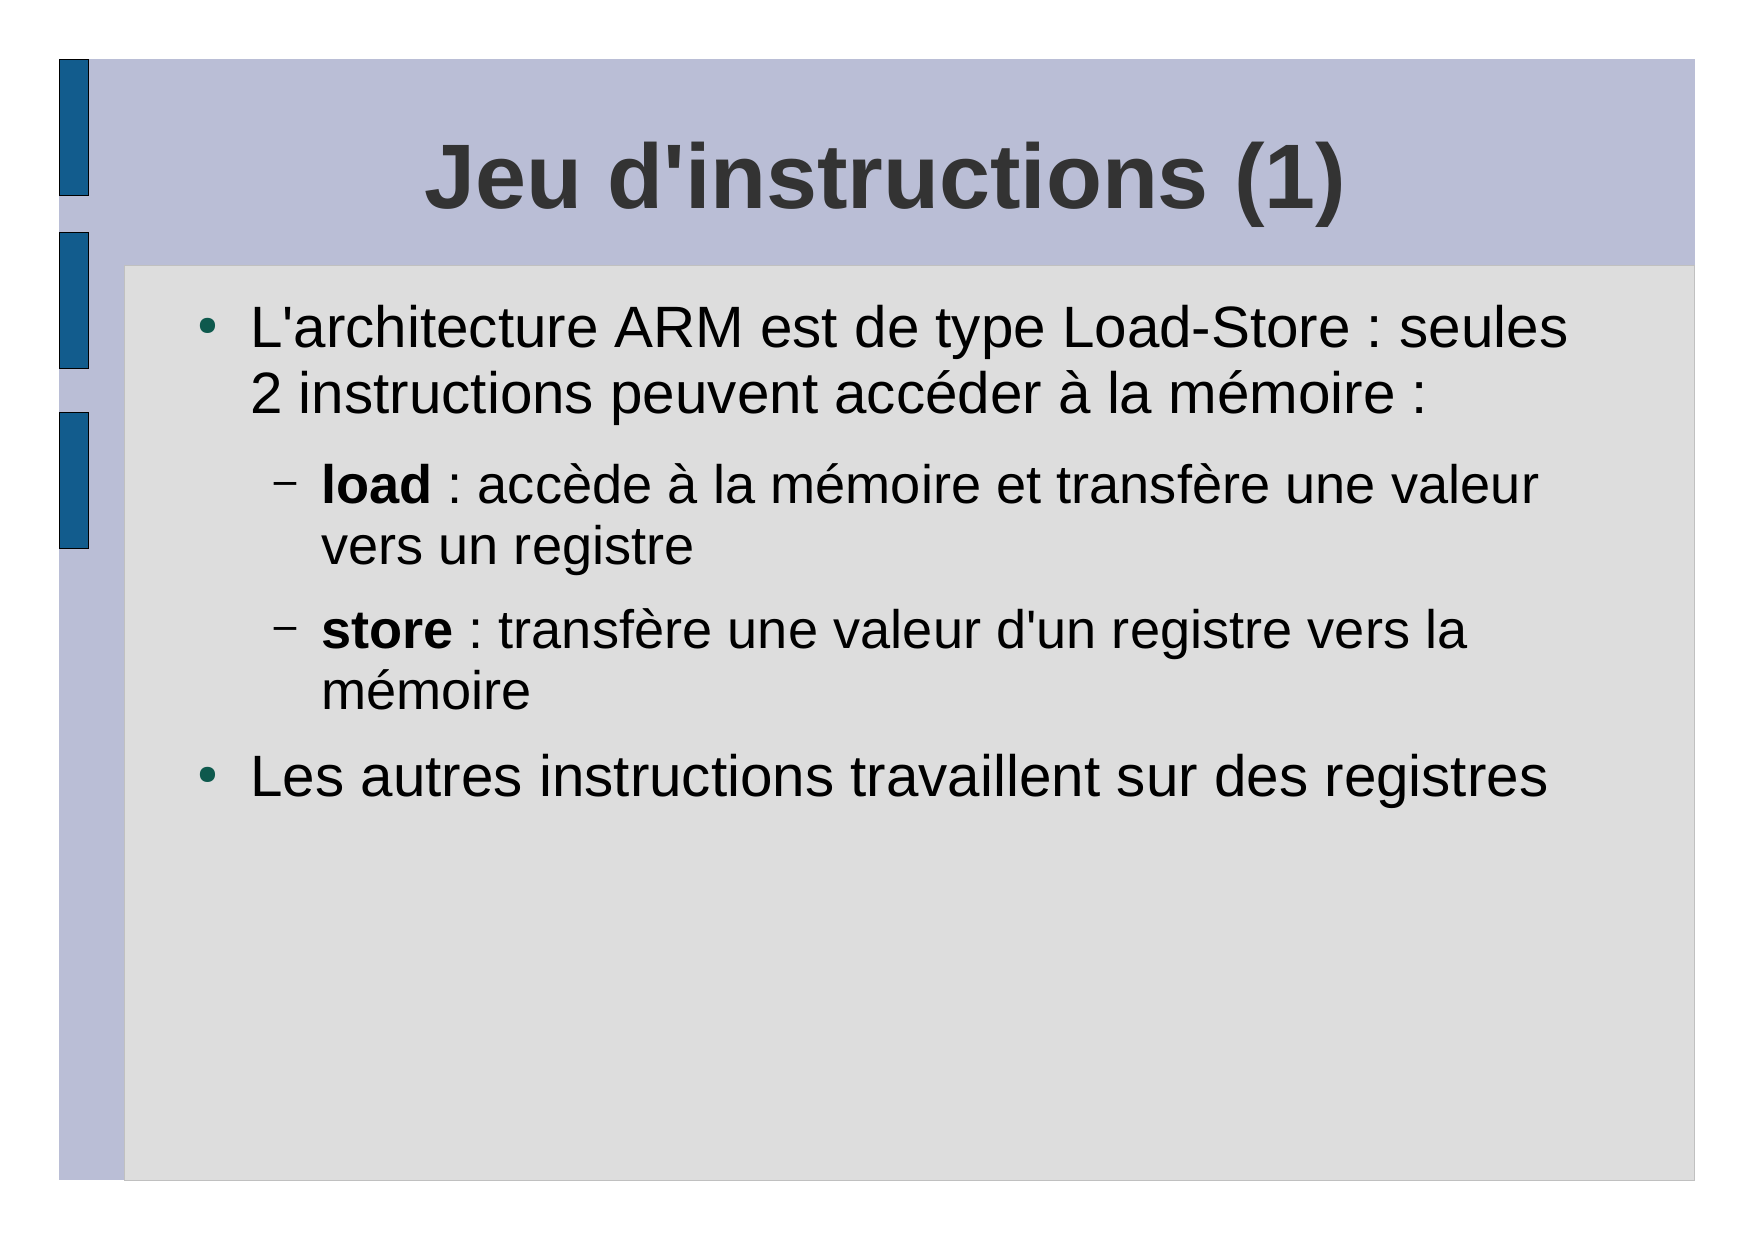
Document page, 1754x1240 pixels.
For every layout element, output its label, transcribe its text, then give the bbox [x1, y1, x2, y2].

list L'architecture ARM est de type Load-Store : seules 2 instructions peuvent accéder à la mémoire : load : accède à la mémoire et transfère une valeur vers un registre store : transfère une valeur d'un registre vers la mémoire Les autres instructions travaillent sur des registres [179, 295, 1577, 1093]
title Jeu d'instructions (1) [118, 88, 1654, 266]
